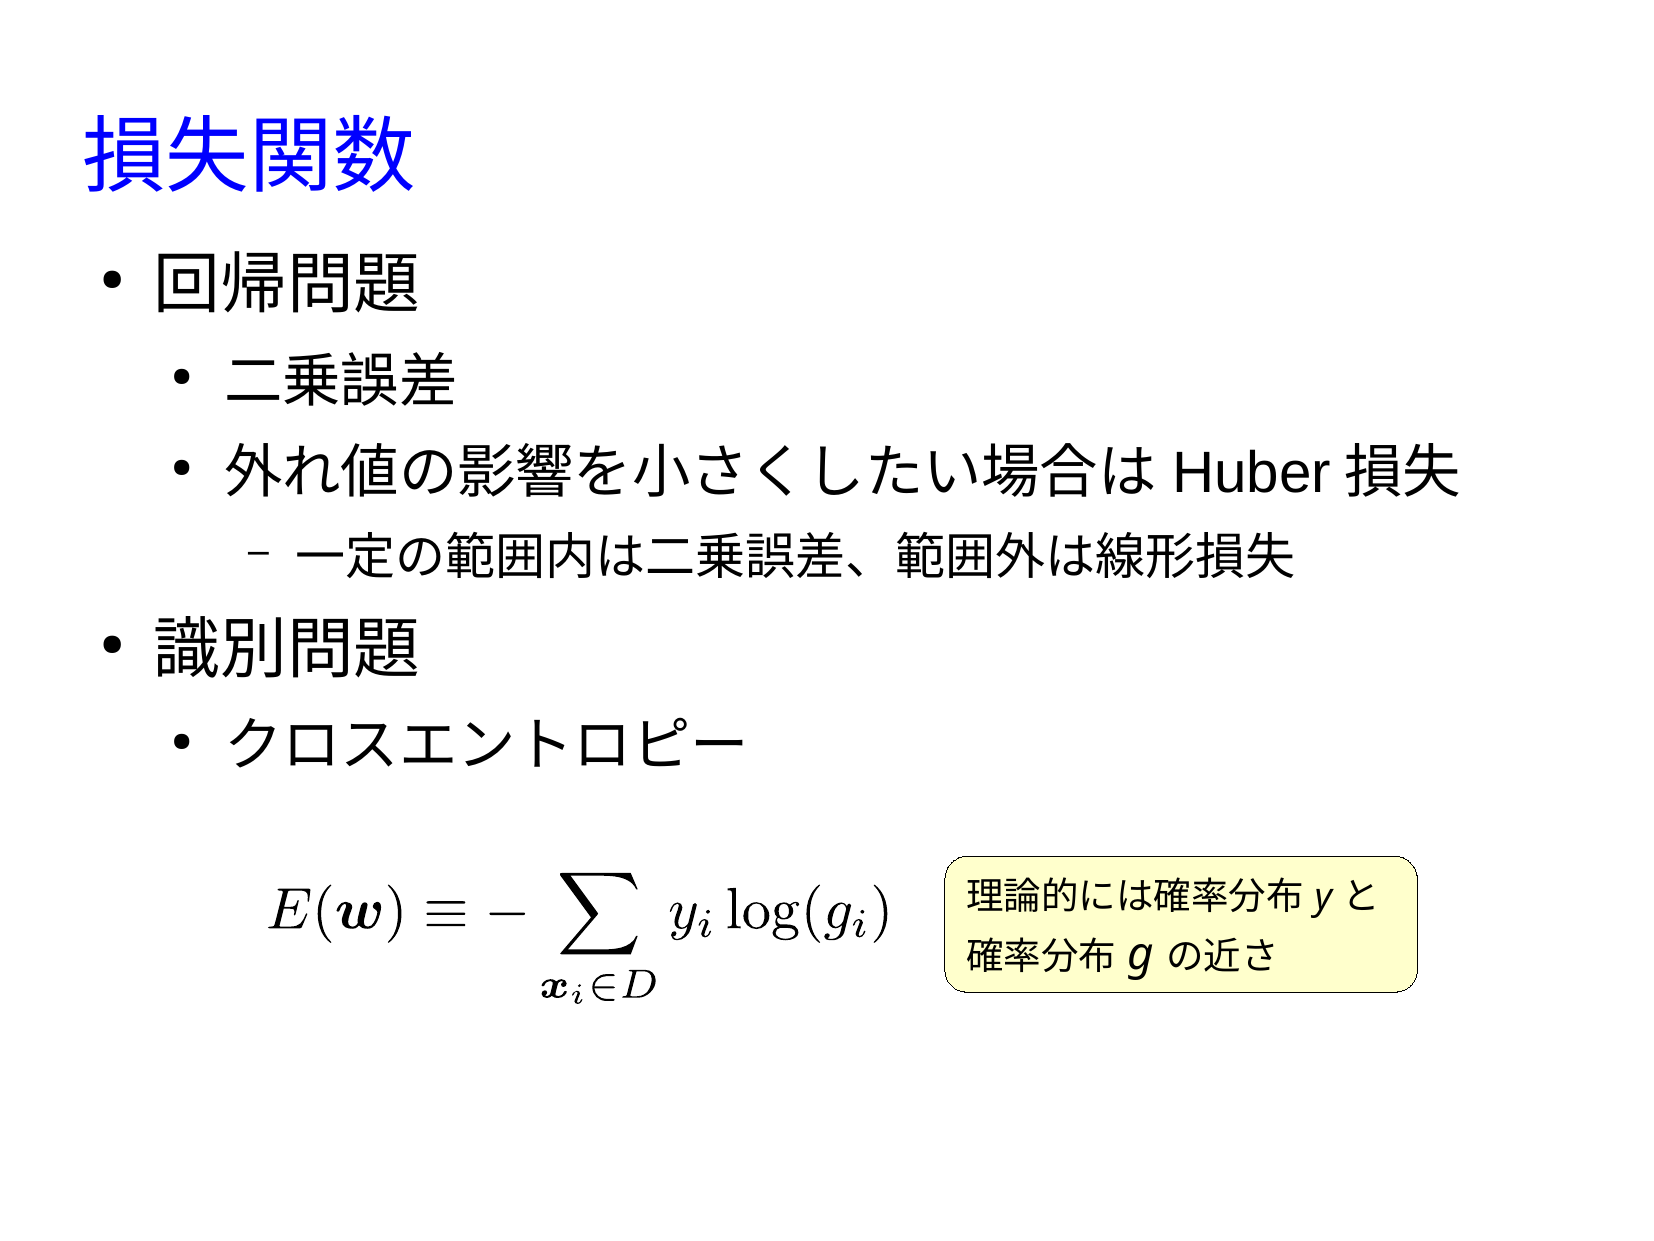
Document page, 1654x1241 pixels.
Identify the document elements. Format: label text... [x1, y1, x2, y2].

text_box 理論的には確率分布yと 確率分布gの近さ [944, 856, 1418, 993]
text_box [265, 872, 888, 1004]
list 回帰問題 二乗誤差 外れ値の影響を小さくしたい場合はHuber損失 一定の範囲内は二乗誤差、範囲外は線形損失 識別問題 クロスエントロピー [82, 236, 1571, 1010]
title 損失関数 [82, 49, 1571, 236]
